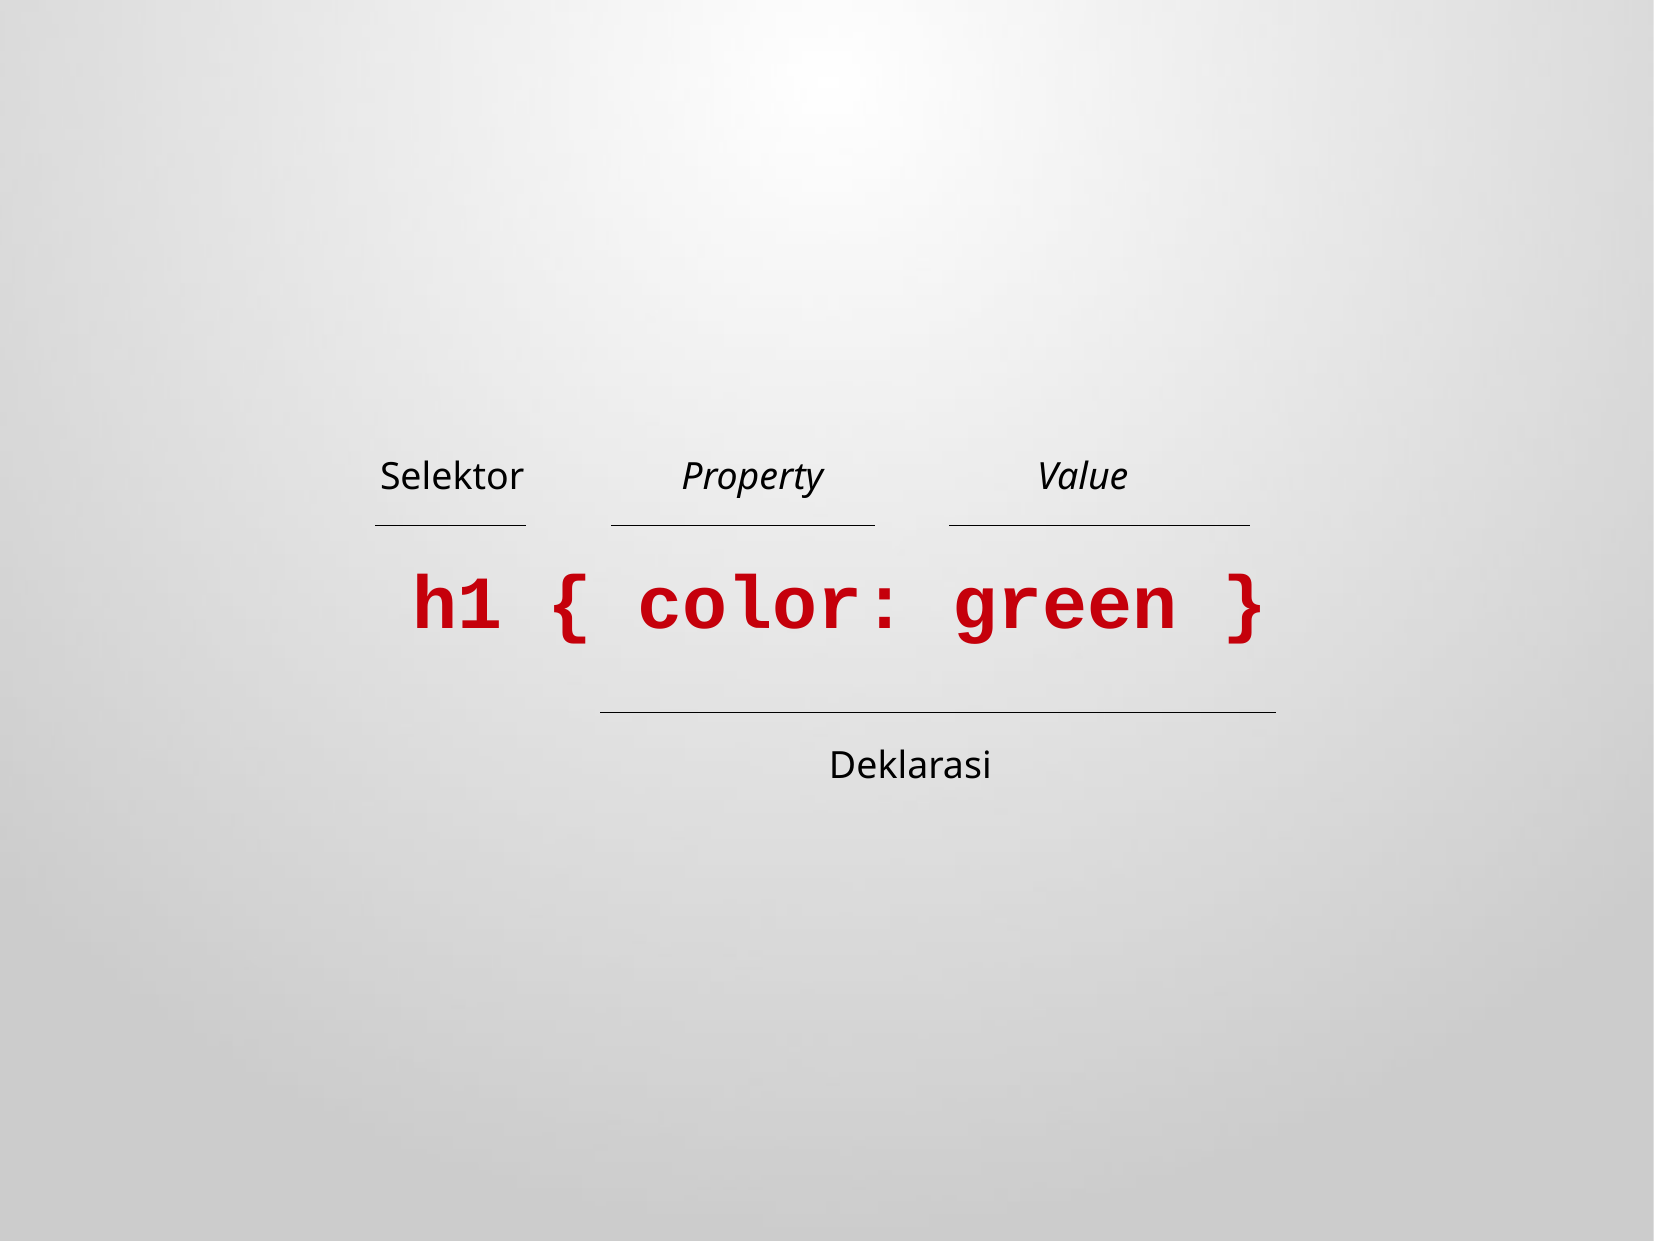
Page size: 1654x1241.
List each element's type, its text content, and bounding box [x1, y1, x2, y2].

text_box Property [666, 442, 830, 502]
text_box Deklarasi [814, 731, 1000, 792]
picture [0, 0, 1654, 1241]
text_box Value [1022, 442, 1139, 502]
subtitle h1 { color: green } [82, 49, 1571, 1168]
text_box Selektor [365, 442, 534, 502]
